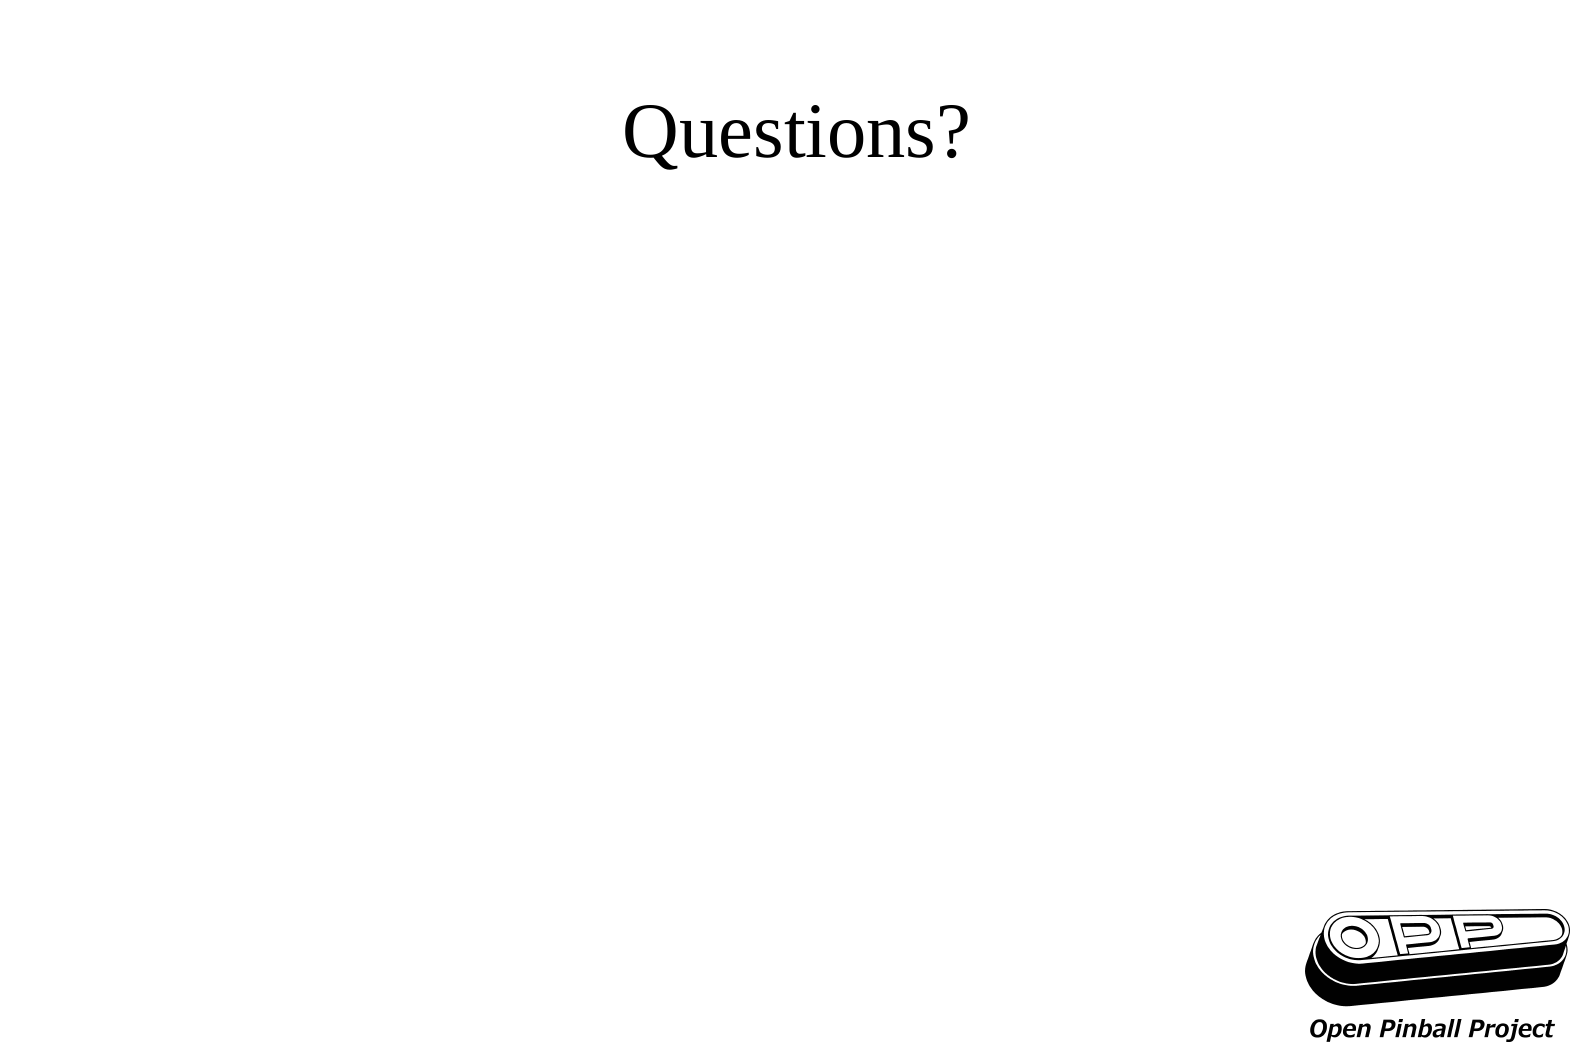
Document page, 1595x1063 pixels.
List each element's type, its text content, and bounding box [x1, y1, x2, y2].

picture [1305, 909, 1570, 1042]
title Questions? [79, 42, 1515, 220]
